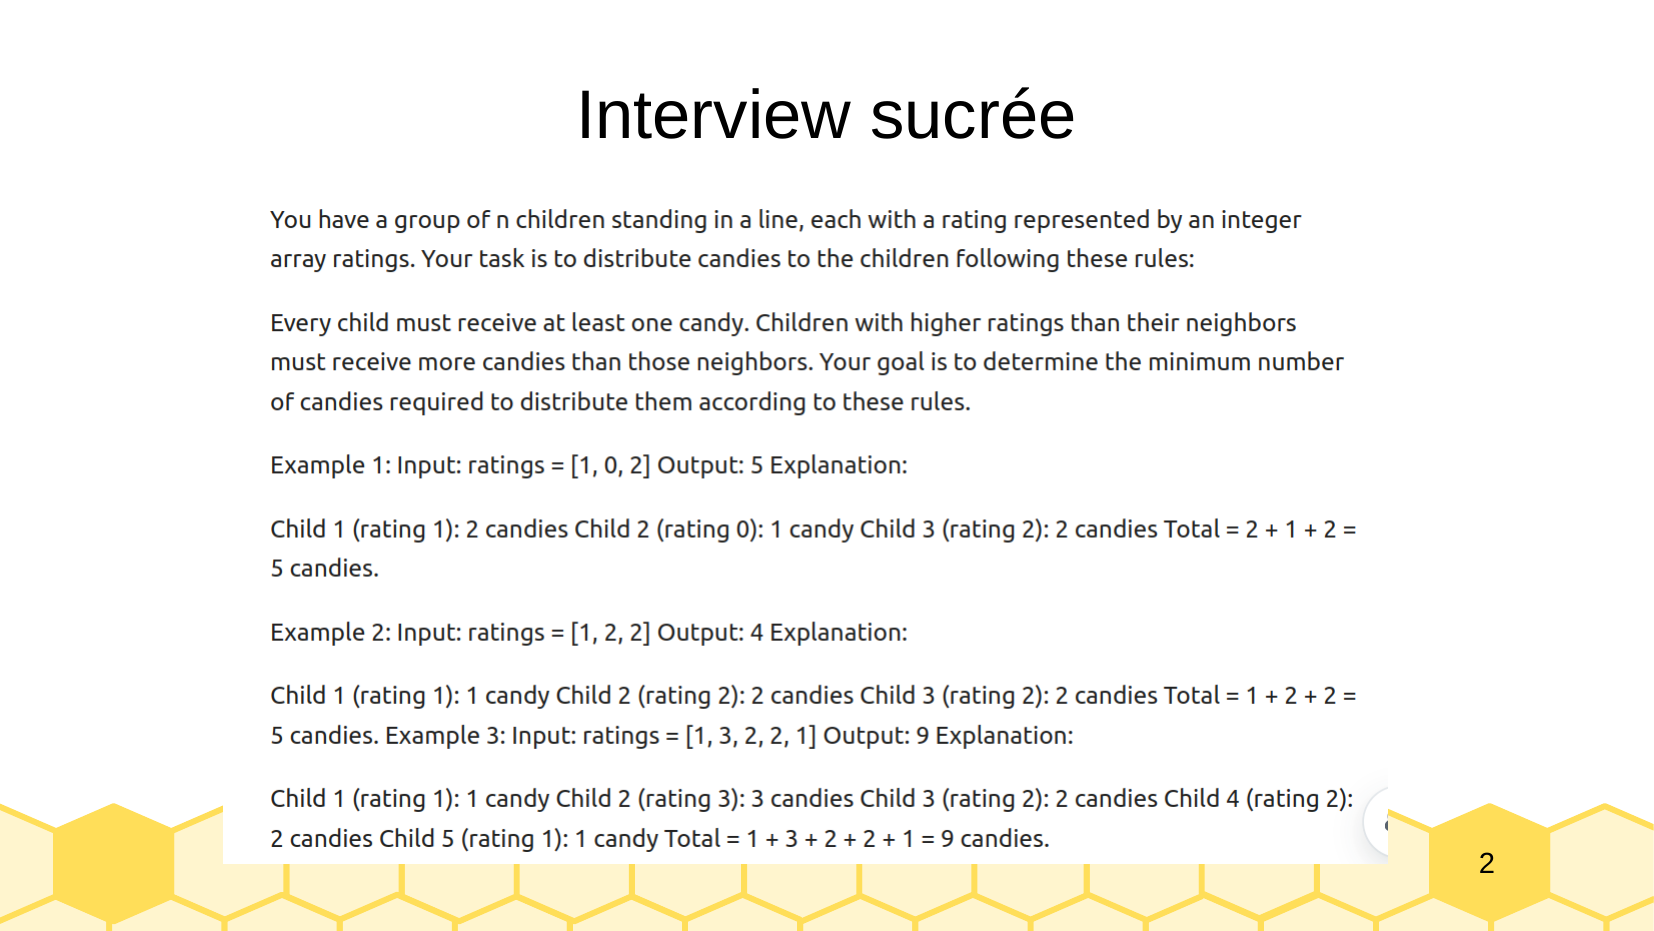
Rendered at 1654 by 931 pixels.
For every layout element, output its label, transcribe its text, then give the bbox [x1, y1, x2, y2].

picture [223, 192, 1388, 864]
title Interview sucrée [82, 37, 1571, 193]
